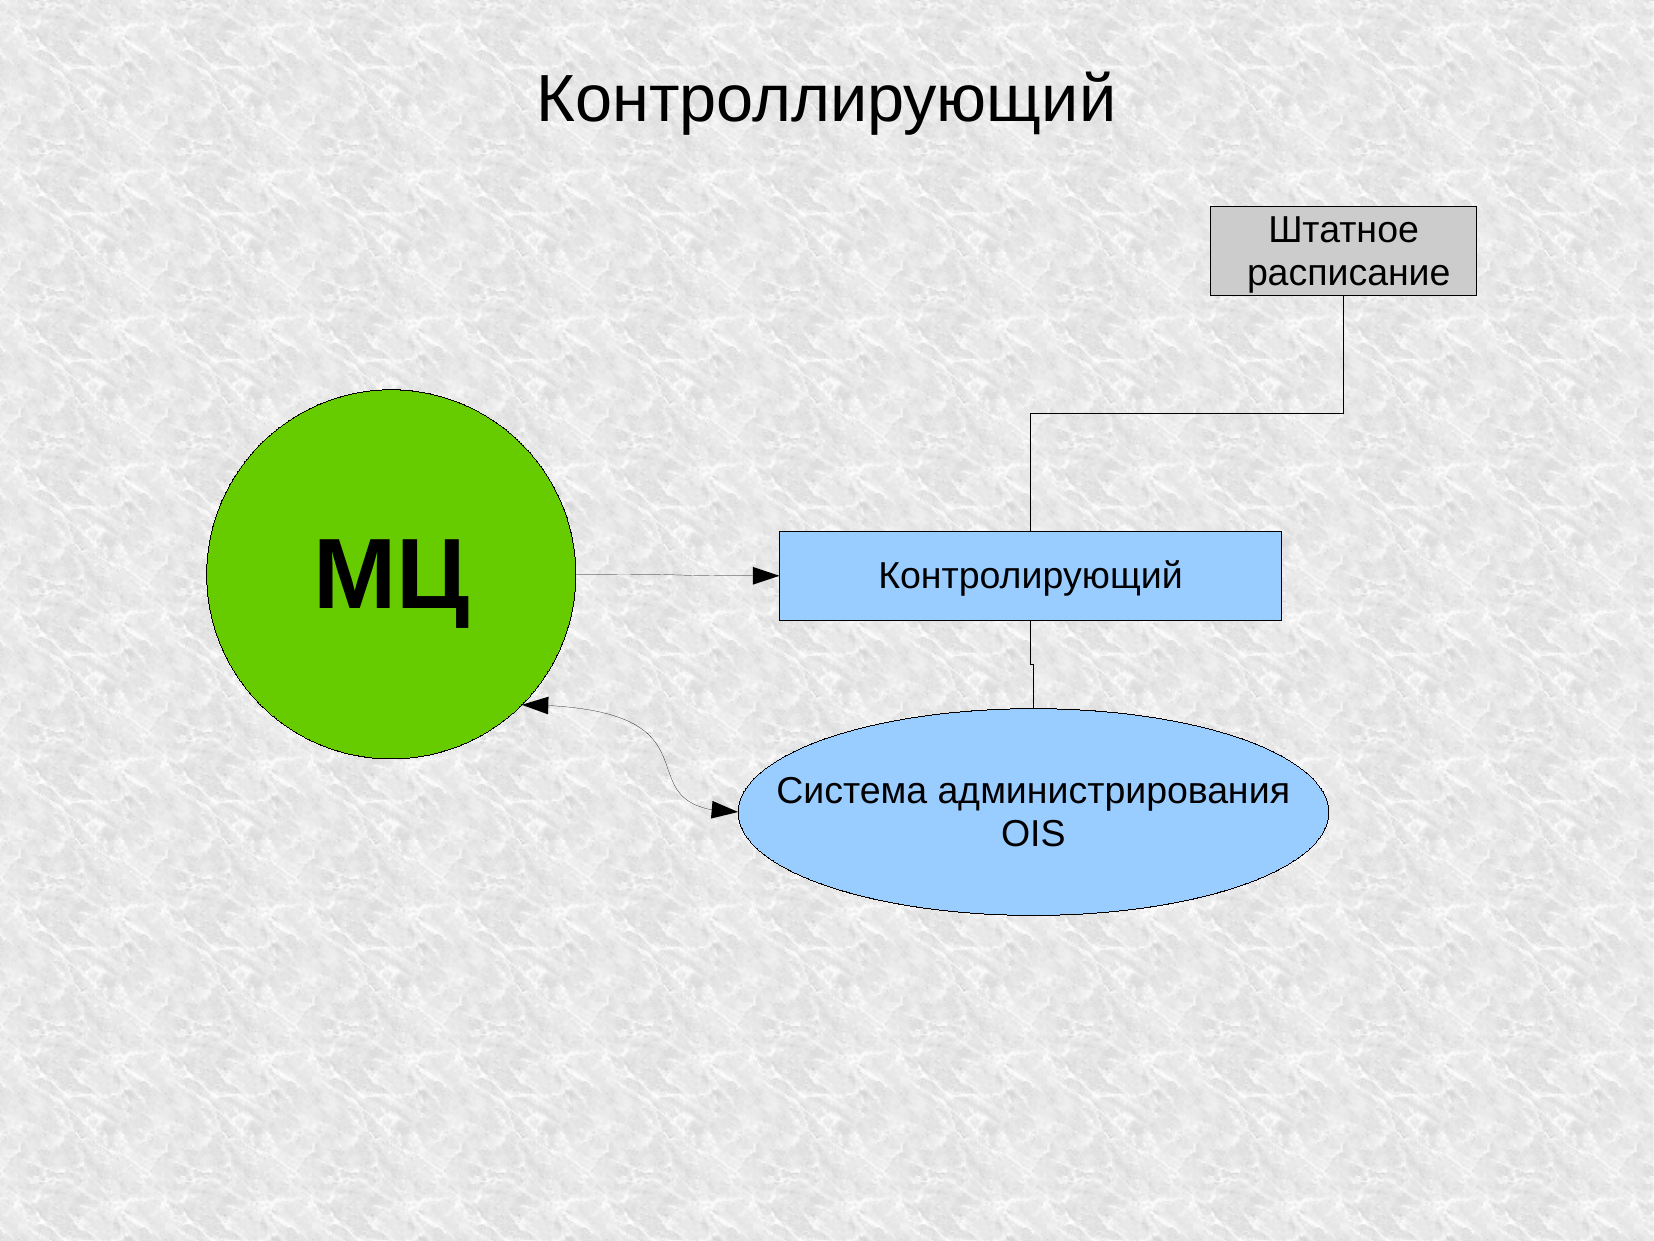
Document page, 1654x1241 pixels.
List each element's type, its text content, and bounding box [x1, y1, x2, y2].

text_box МЦ [206, 389, 576, 759]
picture [0, 0, 1654, 1241]
text_box Система администрирования OIS [738, 708, 1329, 916]
subtitle Контроллирующий [82, 49, 1571, 148]
text_box Контролирующий [779, 531, 1282, 621]
text_box Штатное расписание [1210, 206, 1477, 296]
